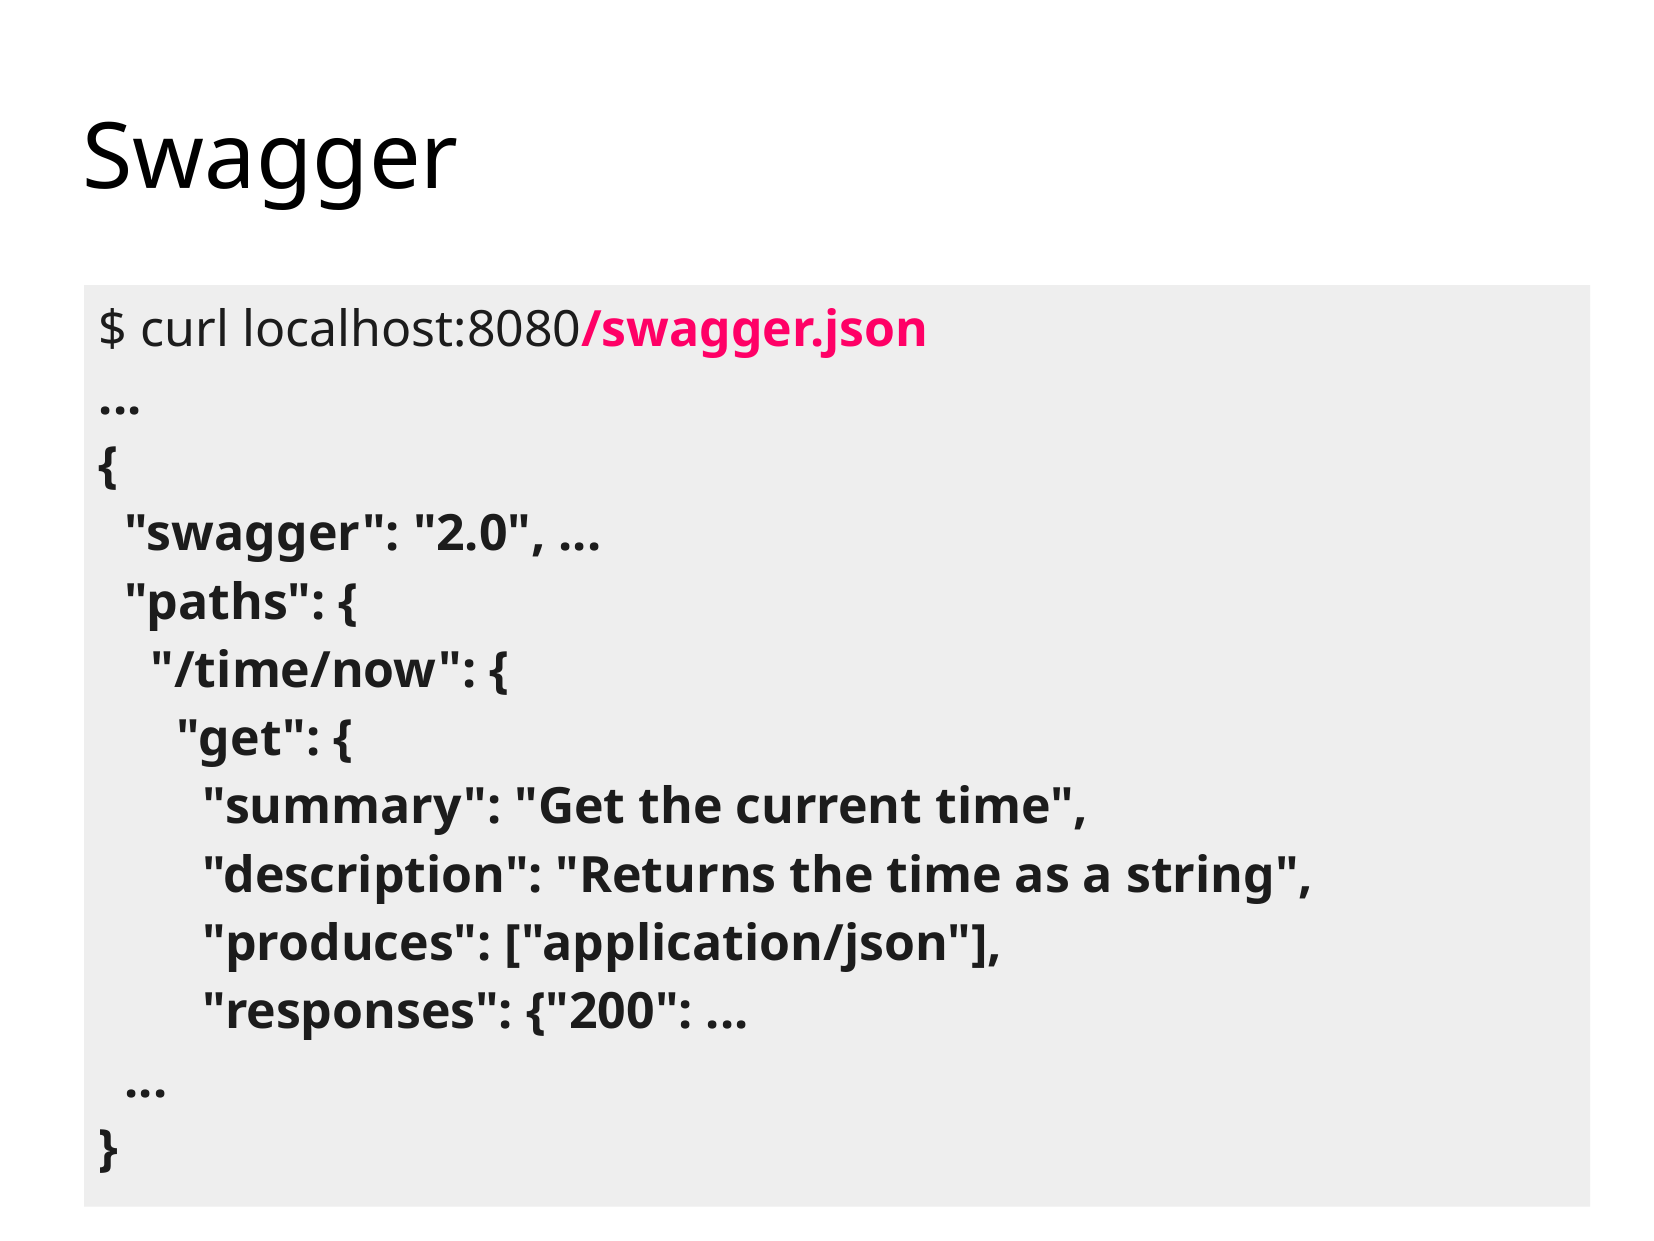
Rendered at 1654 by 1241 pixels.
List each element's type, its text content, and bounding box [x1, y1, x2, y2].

text_box $ curl localhost:8080/swagger.json ... { "swagger": "2.0", ... "paths": { "/time/now": { "get": { "summary": "Get the current time", "description": "Returns the time as a string", "produces": ["application/json"], "responses": {"200": ... ... } [84, 285, 1591, 1207]
title Swagger [82, 49, 1571, 257]
